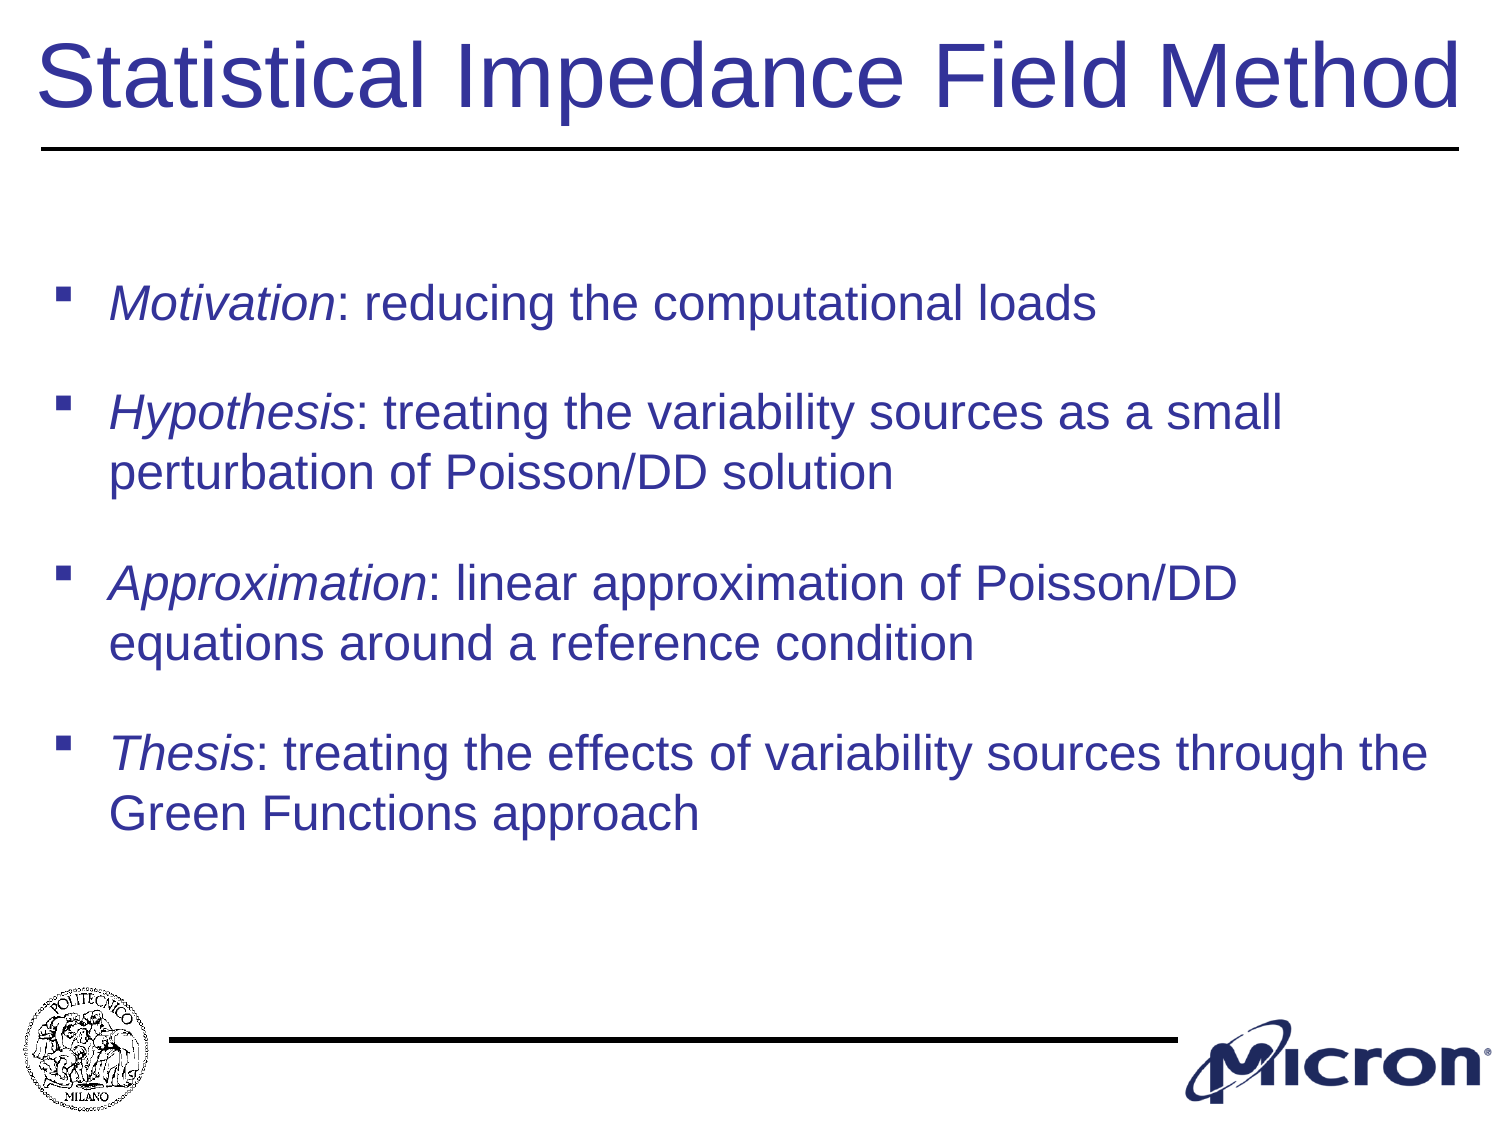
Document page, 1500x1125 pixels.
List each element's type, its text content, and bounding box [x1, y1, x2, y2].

text_box Motivation: reducing the computational loads Hypothesis: treating the variability sources as a small perturbation of Poisson/DD solution Approximation: linear approximation of Poisson/DD equations around a reference condition Thesis: treating the effects of variability sources through the Green Functions approach [37, 262, 1476, 848]
title Statistical Impedance Field Method [0, 8, 1500, 134]
picture [12, 968, 163, 1125]
picture [1178, 1012, 1500, 1110]
